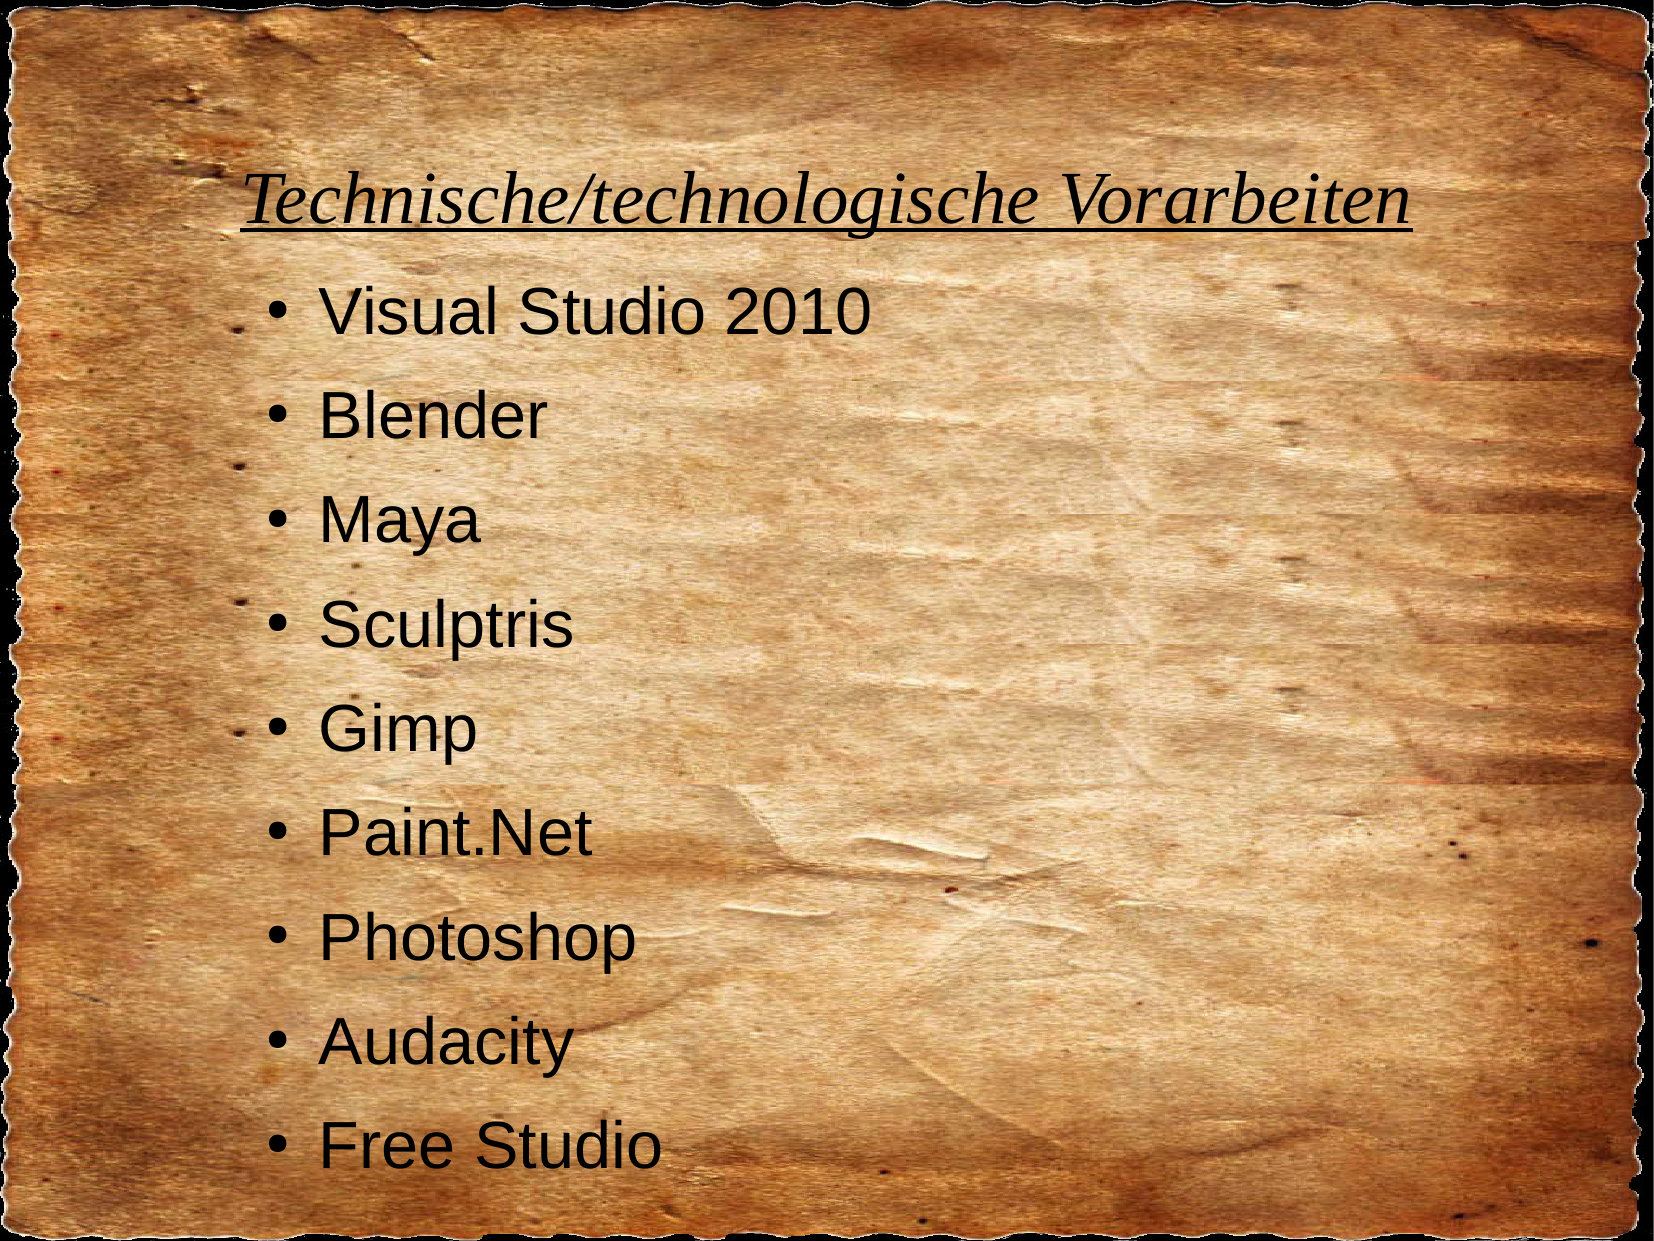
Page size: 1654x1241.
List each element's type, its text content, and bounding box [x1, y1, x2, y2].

list Visual Studio 2010 Blender Maya Sculptris Gimp Paint.Net Photoshop Audacity Free Studio [248, 274, 1571, 1183]
title Technische/technologische Vorarbeiten [82, 94, 1571, 302]
picture [0, 0, 1654, 1241]
